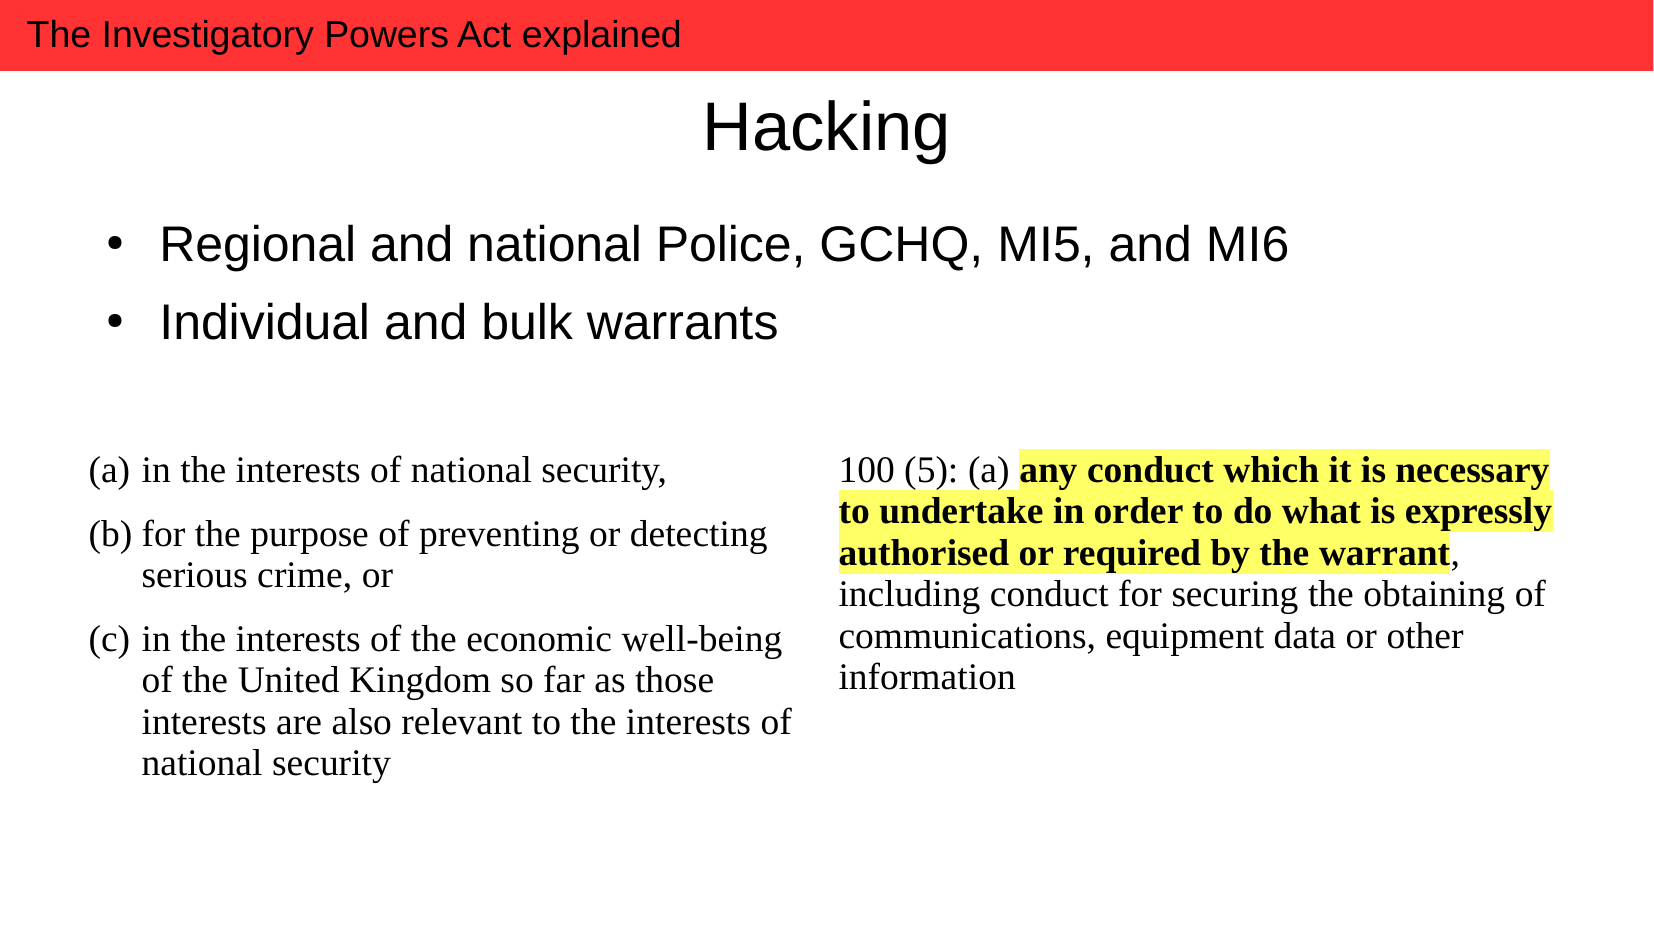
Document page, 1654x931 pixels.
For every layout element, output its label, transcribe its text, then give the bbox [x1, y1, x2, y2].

list Regional and national Police, GCHQ, MI5, and MI6 Individual and bulk warrants [88, 216, 1512, 414]
text_box The Investigatory Powers Act explained [11, 5, 886, 63]
text_box [0, 0, 1654, 71]
list 100 (5): (a) any conduct which it is necessary to undertake in order to do what is expressly authorised or required by the warrant, including conduct for securing the obtaining of communications, equipment data or other information [838, 448, 1571, 804]
title Hacking [82, 71, 1571, 205]
list in the interests of national security, for the purpose of preventing or detecting serious crime, or in the interests of the economic well-being of the United Kingdom so far as those interests are also relevant to the interests of national security [70, 448, 804, 804]
